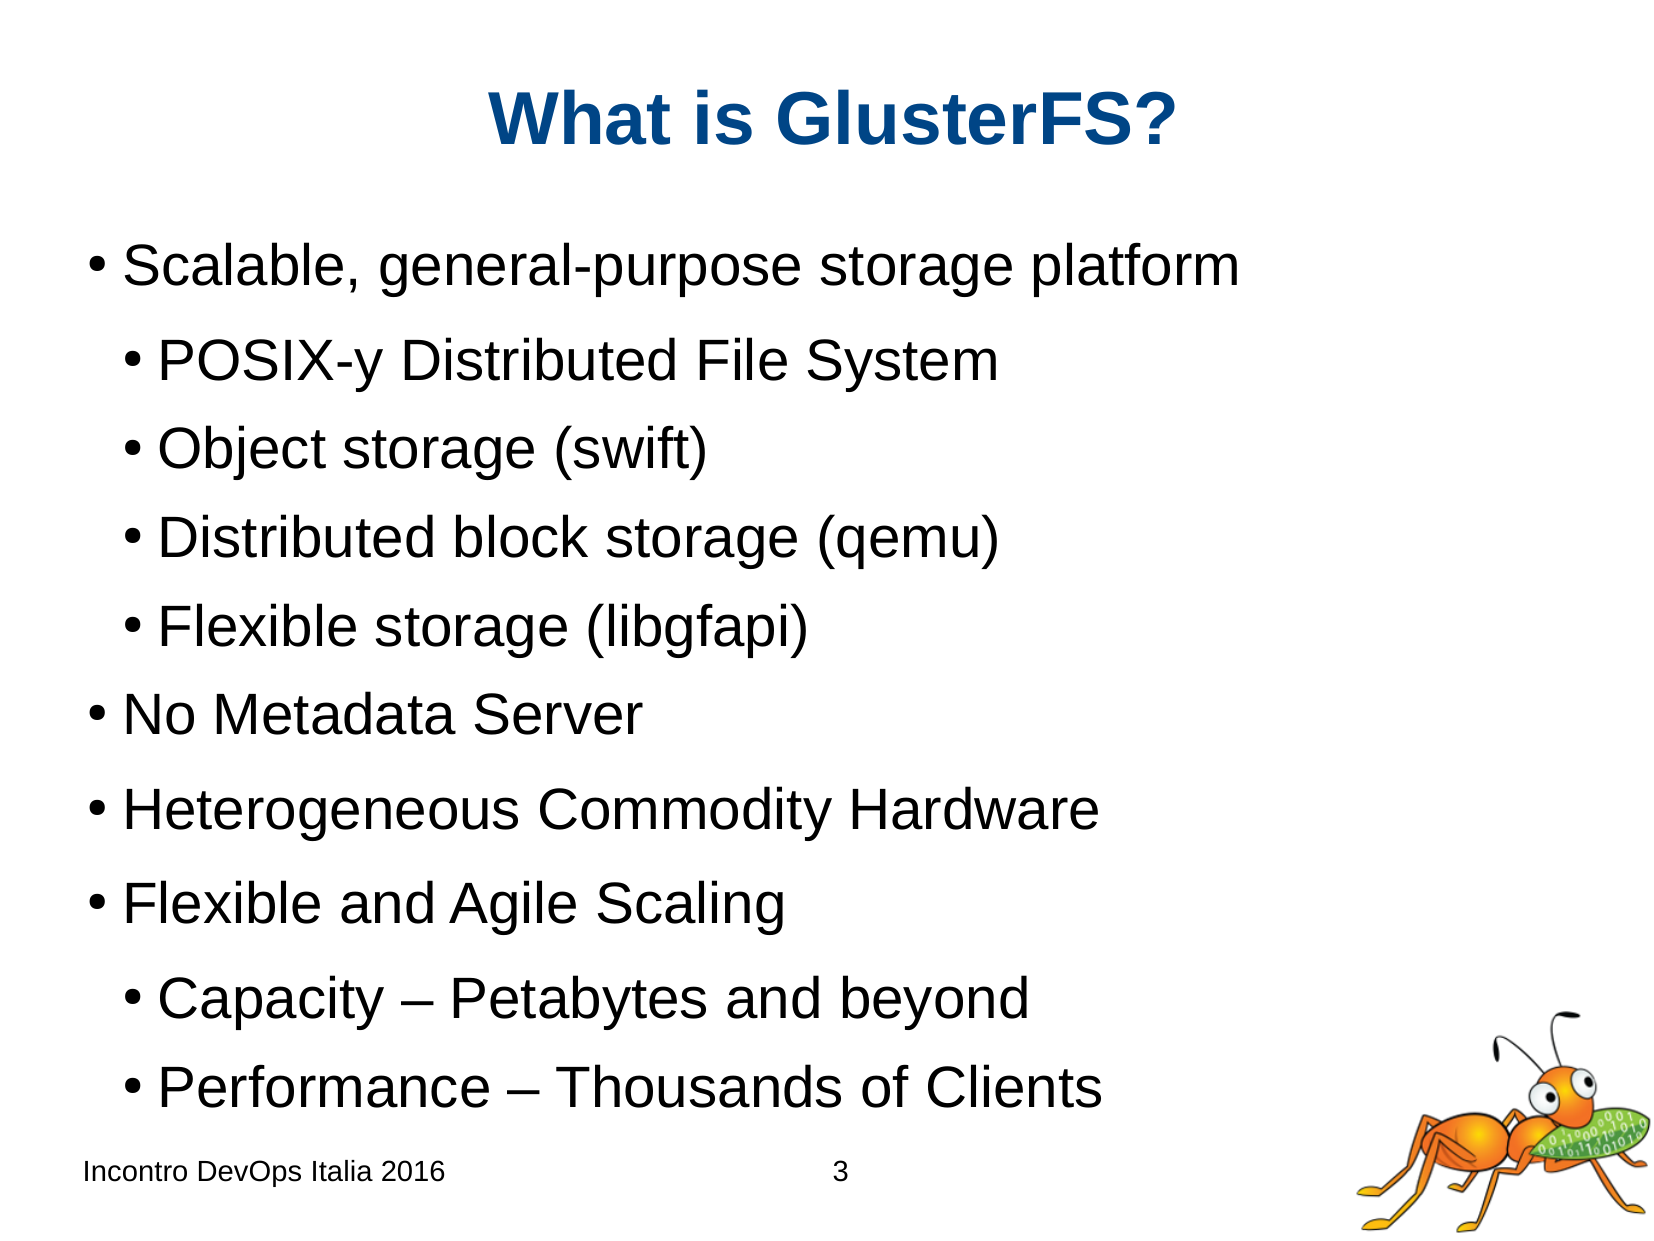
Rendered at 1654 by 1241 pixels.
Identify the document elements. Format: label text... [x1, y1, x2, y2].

list Scalable, general-purpose storage platform POSIX-y Distributed File System Object storage (swift) Distributed block storage (qemu) Flexible storage (libgfapi) No Metadata Server Heterogeneous Commodity Hardware Flexible and Agile Scaling Capacity – Petabytes and beyond Performance – Thousands of Clients [86, 232, 1576, 1120]
title What is GlusterFS? [90, 15, 1579, 223]
picture [1353, 1009, 1654, 1235]
